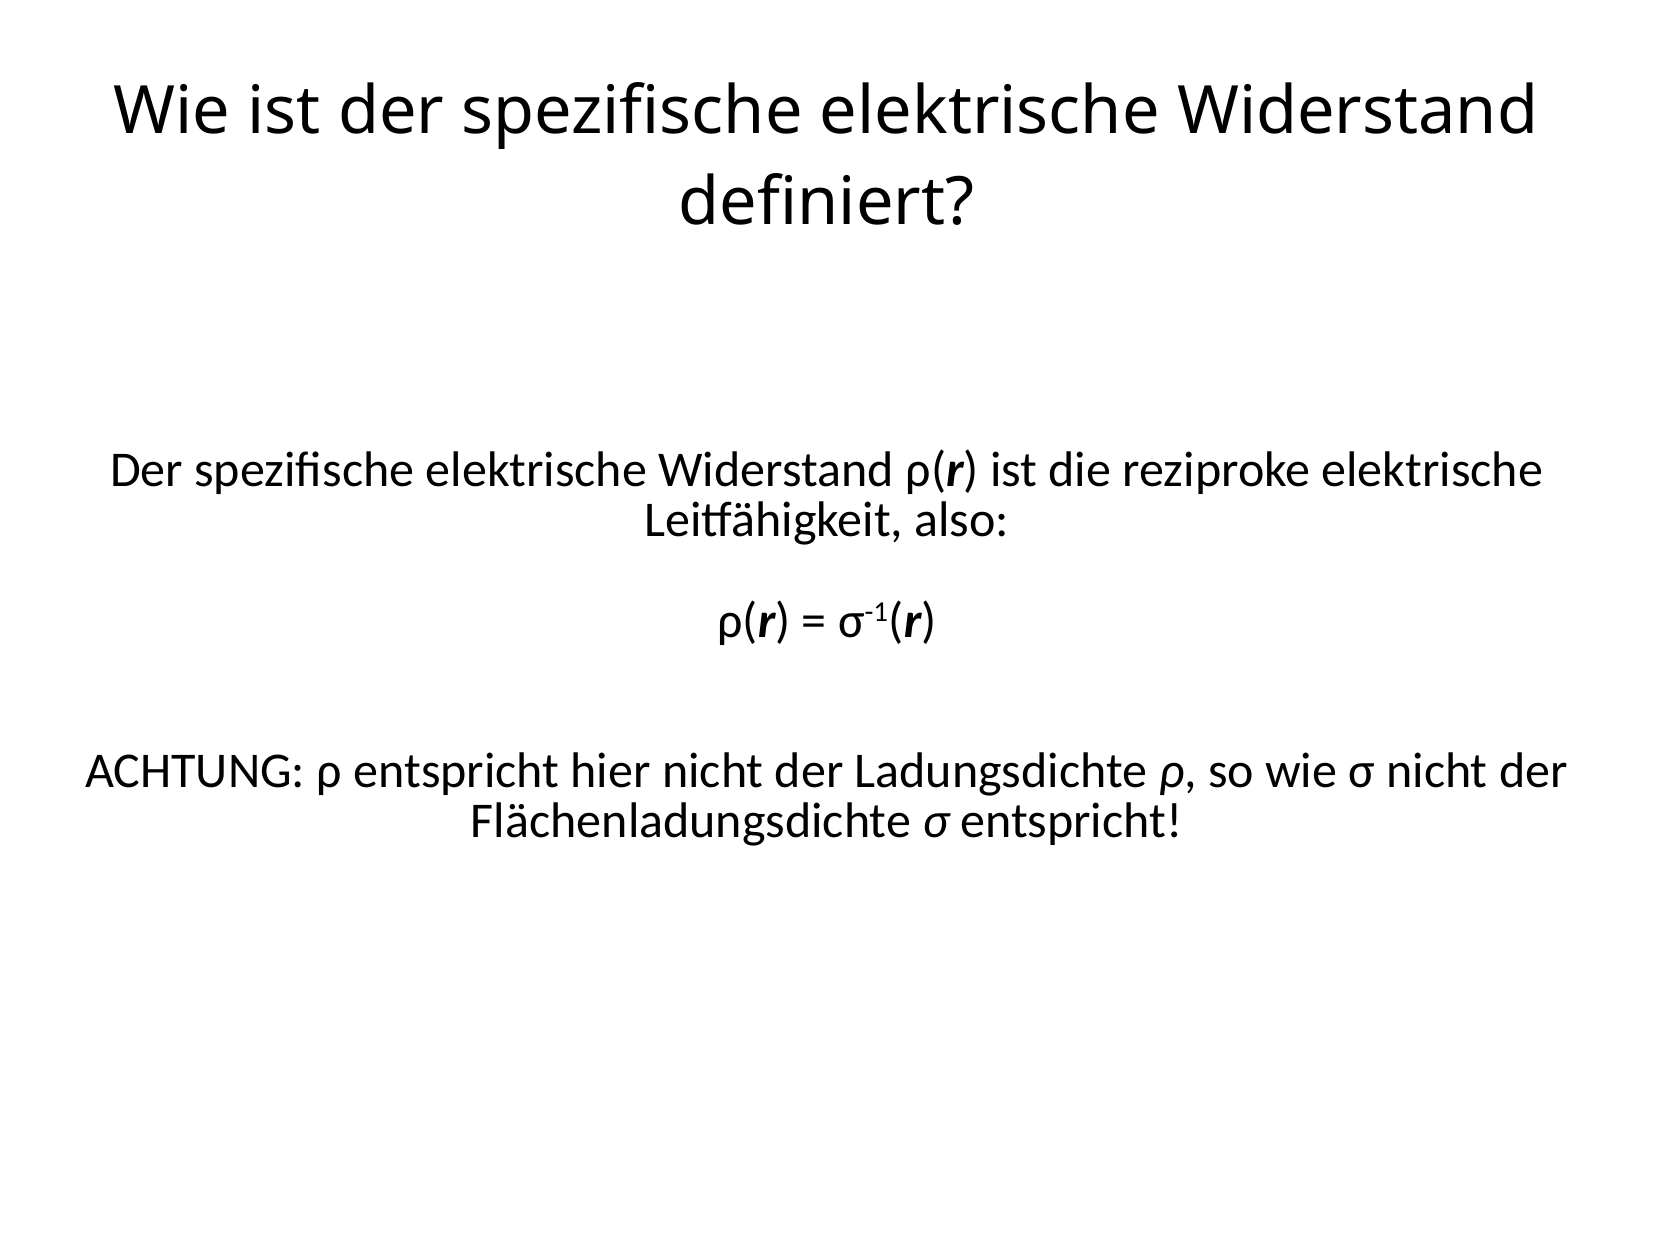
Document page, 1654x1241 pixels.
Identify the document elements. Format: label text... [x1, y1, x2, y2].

title Wie ist der spezifische elektrische Widerstand definiert? [82, 49, 1571, 257]
subtitle Der spezifische elektrische Widerstand ρ(r) ist die reziproke elektrische Leitfähigkeit, also: ρ(r) = σ-1(r) ACHTUNG: ρ entspricht hier nicht der Ladungsdichte ρ, so wie σ nicht der Flächenladungsdichte σ entspricht! [82, 290, 1571, 1010]
